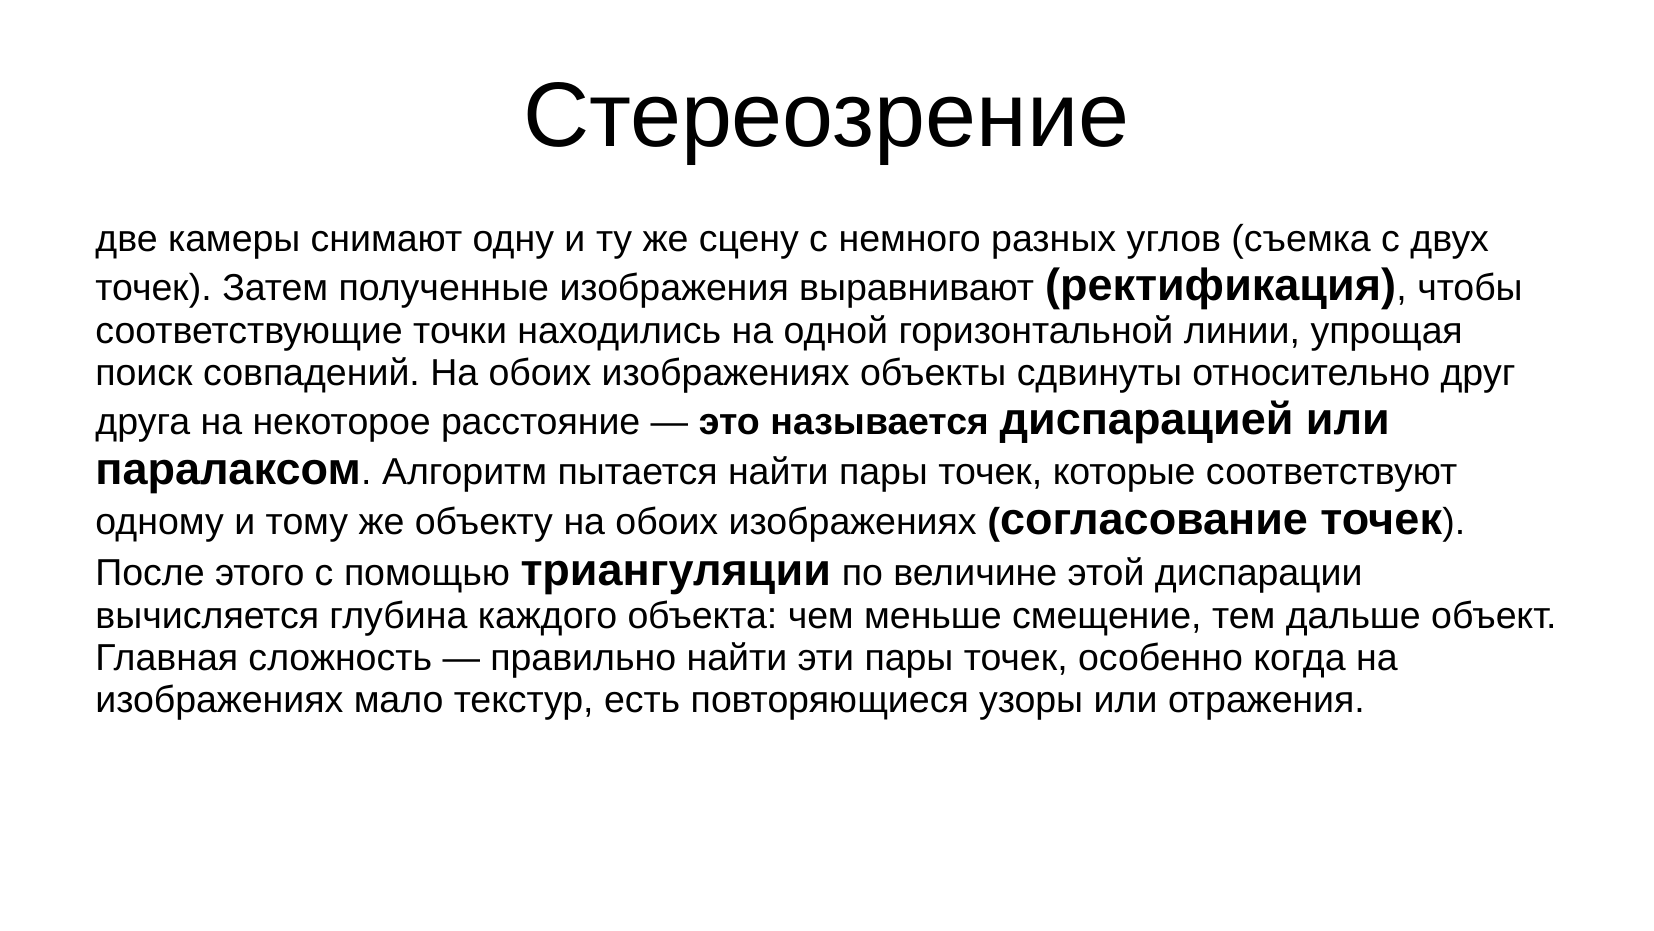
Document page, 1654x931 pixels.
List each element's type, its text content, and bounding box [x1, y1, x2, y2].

title Стереозрение [82, 37, 1571, 193]
list две камеры снимают одну и ту же сцену с немного разных углов (съемка с двух точек). Затем полученные изображения выравнивают (ректификация), чтобы соответствующие точки находились на одной горизонтальной линии, упрощая поиск совпадений. На обоих изображениях объекты сдвинуты относительно друг друга на некоторое расстояние — это называется диспарацией или паралаксом. Алгоритм пытается найти пары точек, которые соответствуют одному и тому же объекту на обоих изображениях (согласование точек). После этого с помощью триангуляции по величине этой диспарации вычисляется глубина каждого объекта: чем меньше смещение, тем дальше объект. Главная сложность — правильно найти эти пары точек, особенно когда на изображениях мало текстур, есть повторяющиеся узоры или отражения. [82, 217, 1571, 758]
